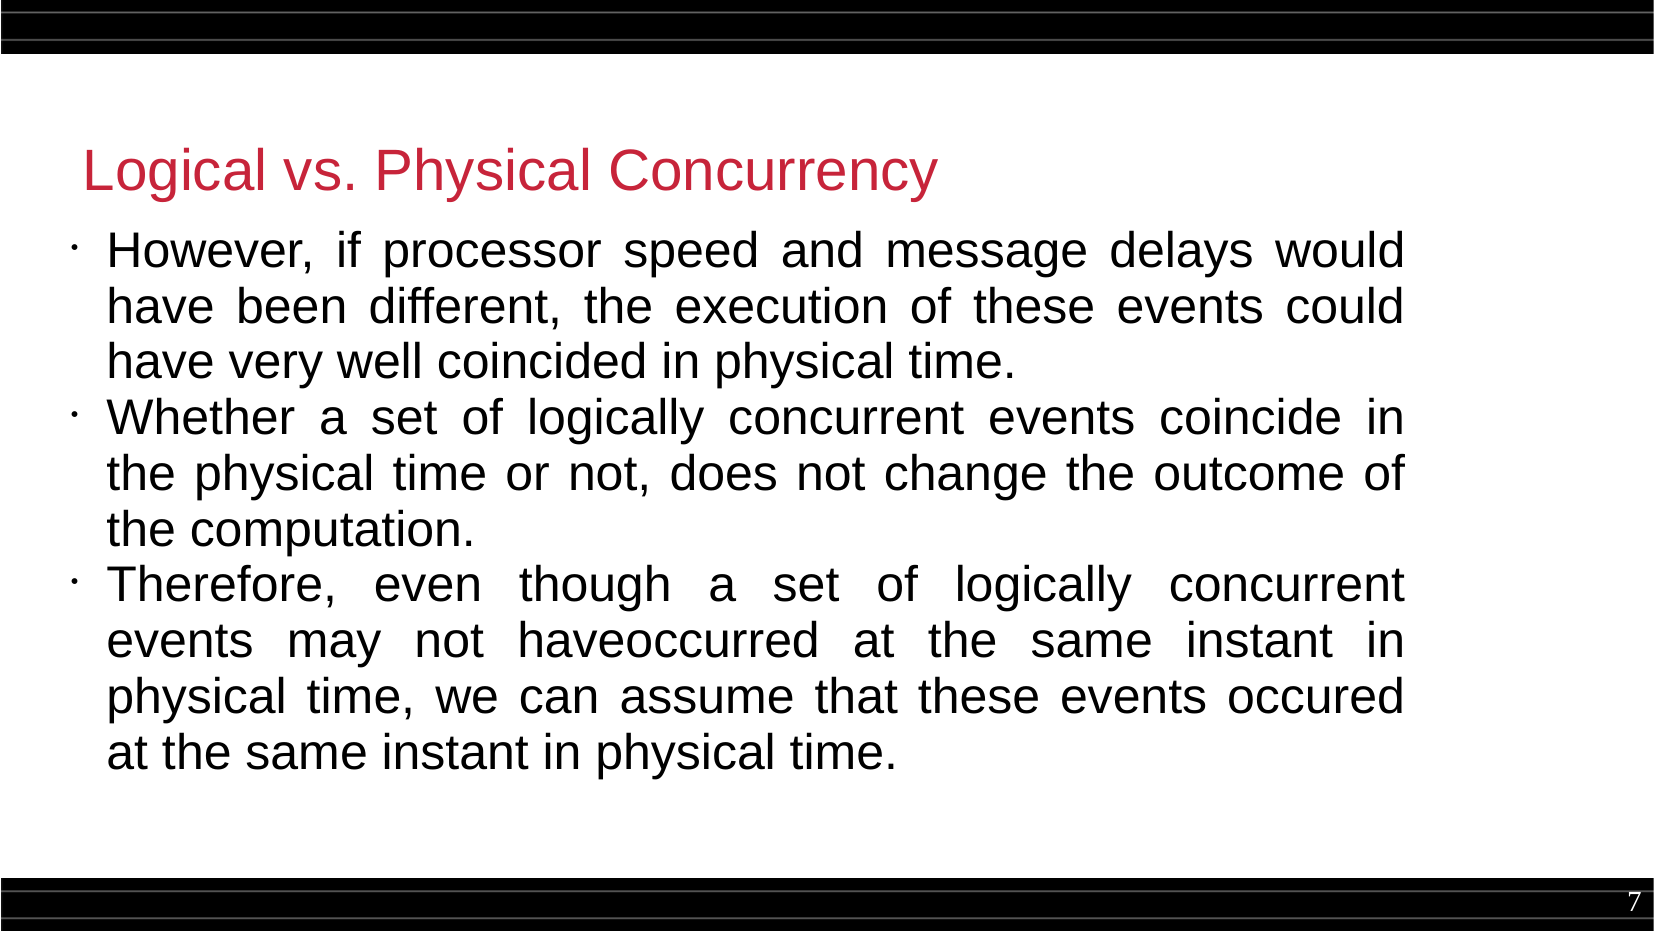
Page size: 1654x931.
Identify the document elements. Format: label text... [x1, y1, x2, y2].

subtitle However, if processor speed and message delays would have been different, the execution of these events could have very well coincided in physical time. Whether a set of logically concurrent events coincide in the physical time or not, does not change the outcome of the computation. Therefore, even though a set of logically concurrent events may not haveoccurred at the same instant in physical time, we can assume that these events occured at the same instant in physical time. [70, 166, 1406, 780]
picture [1, 0, 1654, 54]
picture [1, 878, 1654, 931]
title Logical vs. Physical Concurrency [82, 92, 1571, 249]
